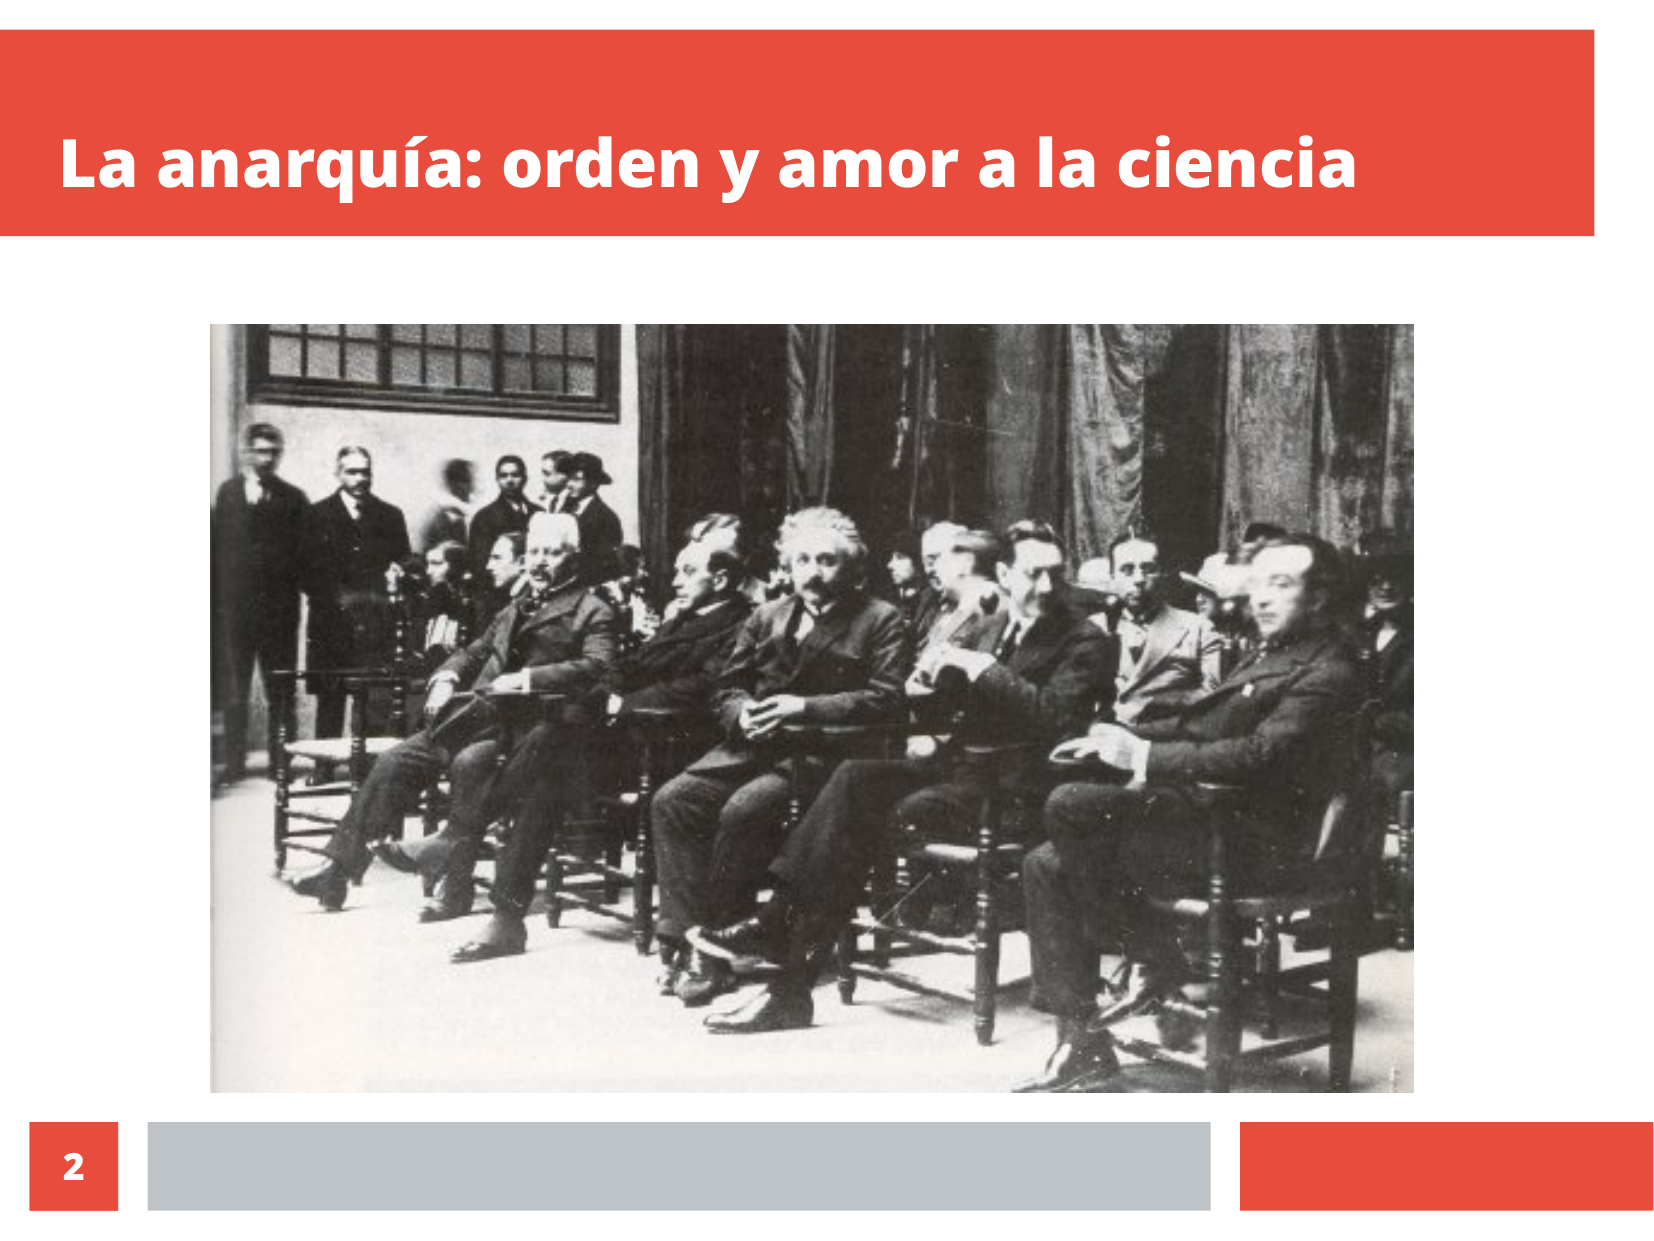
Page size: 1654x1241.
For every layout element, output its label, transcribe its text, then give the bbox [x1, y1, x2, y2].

title La anarquía: orden y amor a la ciencia [59, 59, 1595, 207]
picture [210, 324, 1414, 1093]
